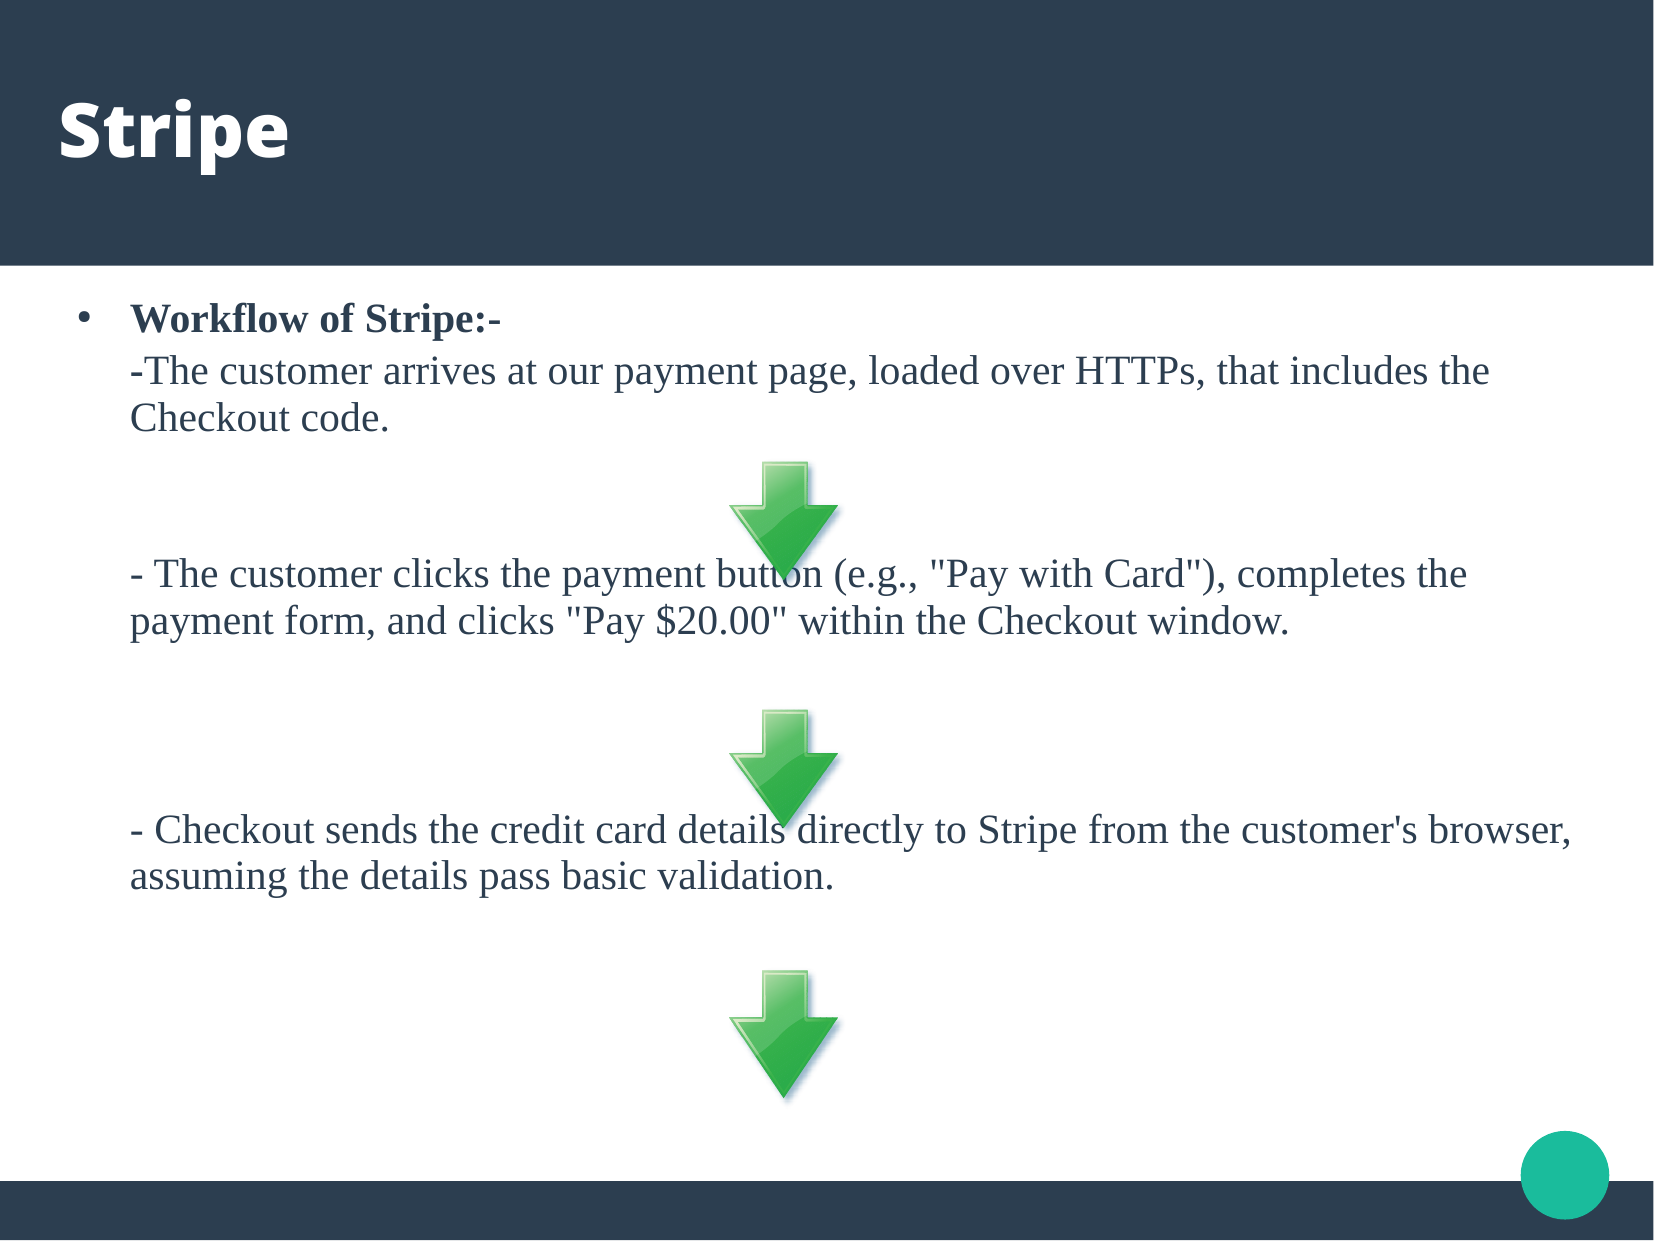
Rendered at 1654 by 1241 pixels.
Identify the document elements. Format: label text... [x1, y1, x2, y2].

picture [720, 448, 853, 603]
list Workflow of Stripe:- -The customer arrives at our payment page, loaded over HTTPs, that includes the Checkout code. - The customer clicks the payment button (e.g., "Pay with Card"), completes the payment form, and clicks "Pay $20.00" within the Checkout window. - Checkout sends the credit card details directly to Stripe from the customer's browser, assuming the details pass basic validation. [59, 295, 1595, 1193]
picture [720, 696, 853, 851]
title Stripe [59, 49, 1595, 207]
picture [720, 956, 853, 1123]
